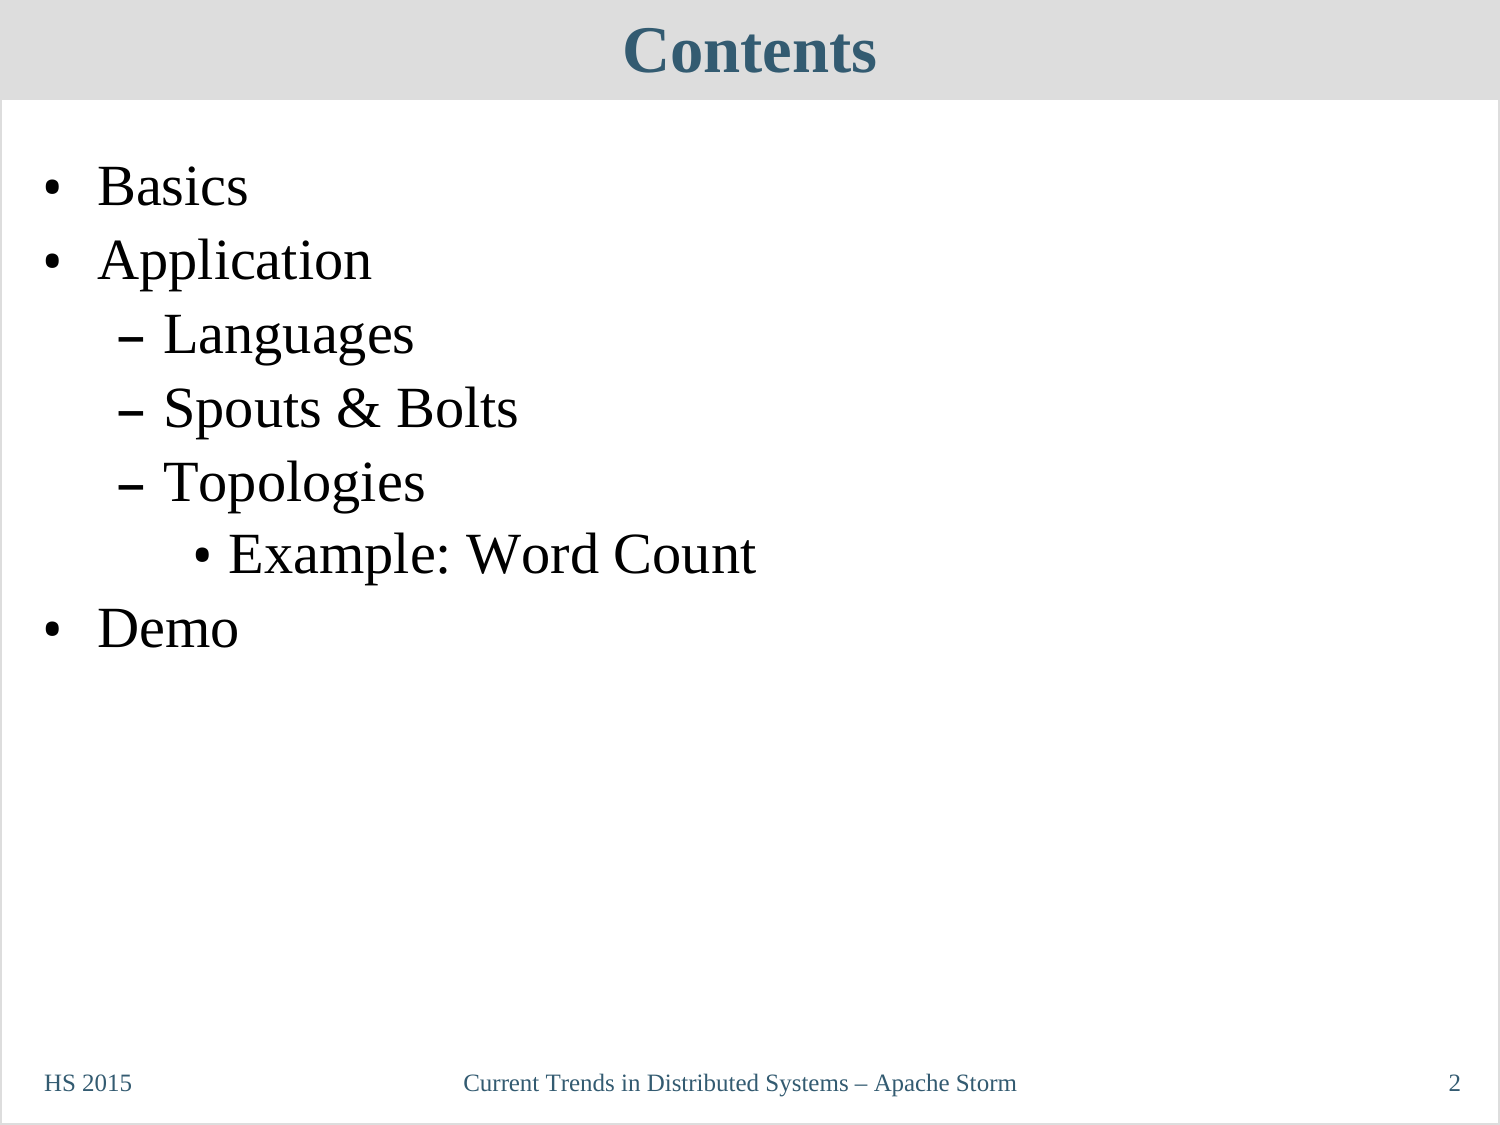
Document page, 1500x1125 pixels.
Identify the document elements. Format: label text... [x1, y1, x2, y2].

list Basics Application Languages Spouts & Bolts Topologies Example: Word Count Demo [26, 145, 1477, 1034]
text_box HS 2015 [29, 1058, 195, 1097]
title Contents [0, 0, 1500, 100]
text_box Current Trends in Distributed Systems – Apache Storm [300, 1058, 1201, 1107]
text_box <Nummer> [1375, 1058, 1477, 1097]
